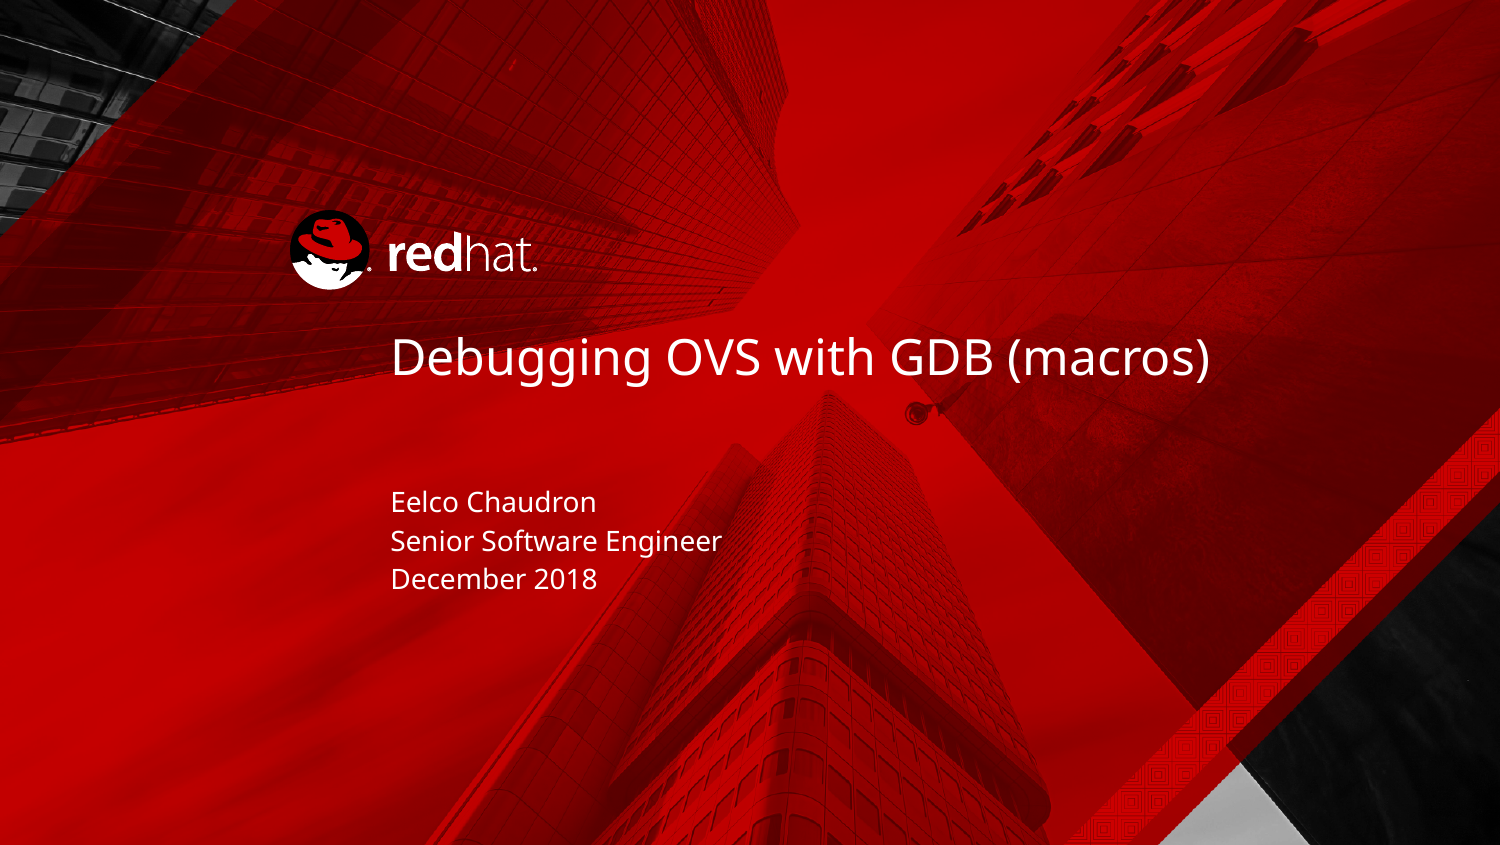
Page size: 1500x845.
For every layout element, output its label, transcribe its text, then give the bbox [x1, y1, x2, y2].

picture [0, 0, 1500, 845]
title Debugging OVS with GDB (macros) [390, 321, 1351, 463]
list Eelco Chaudron Senior Software Engineer December 2018 [390, 482, 1351, 748]
